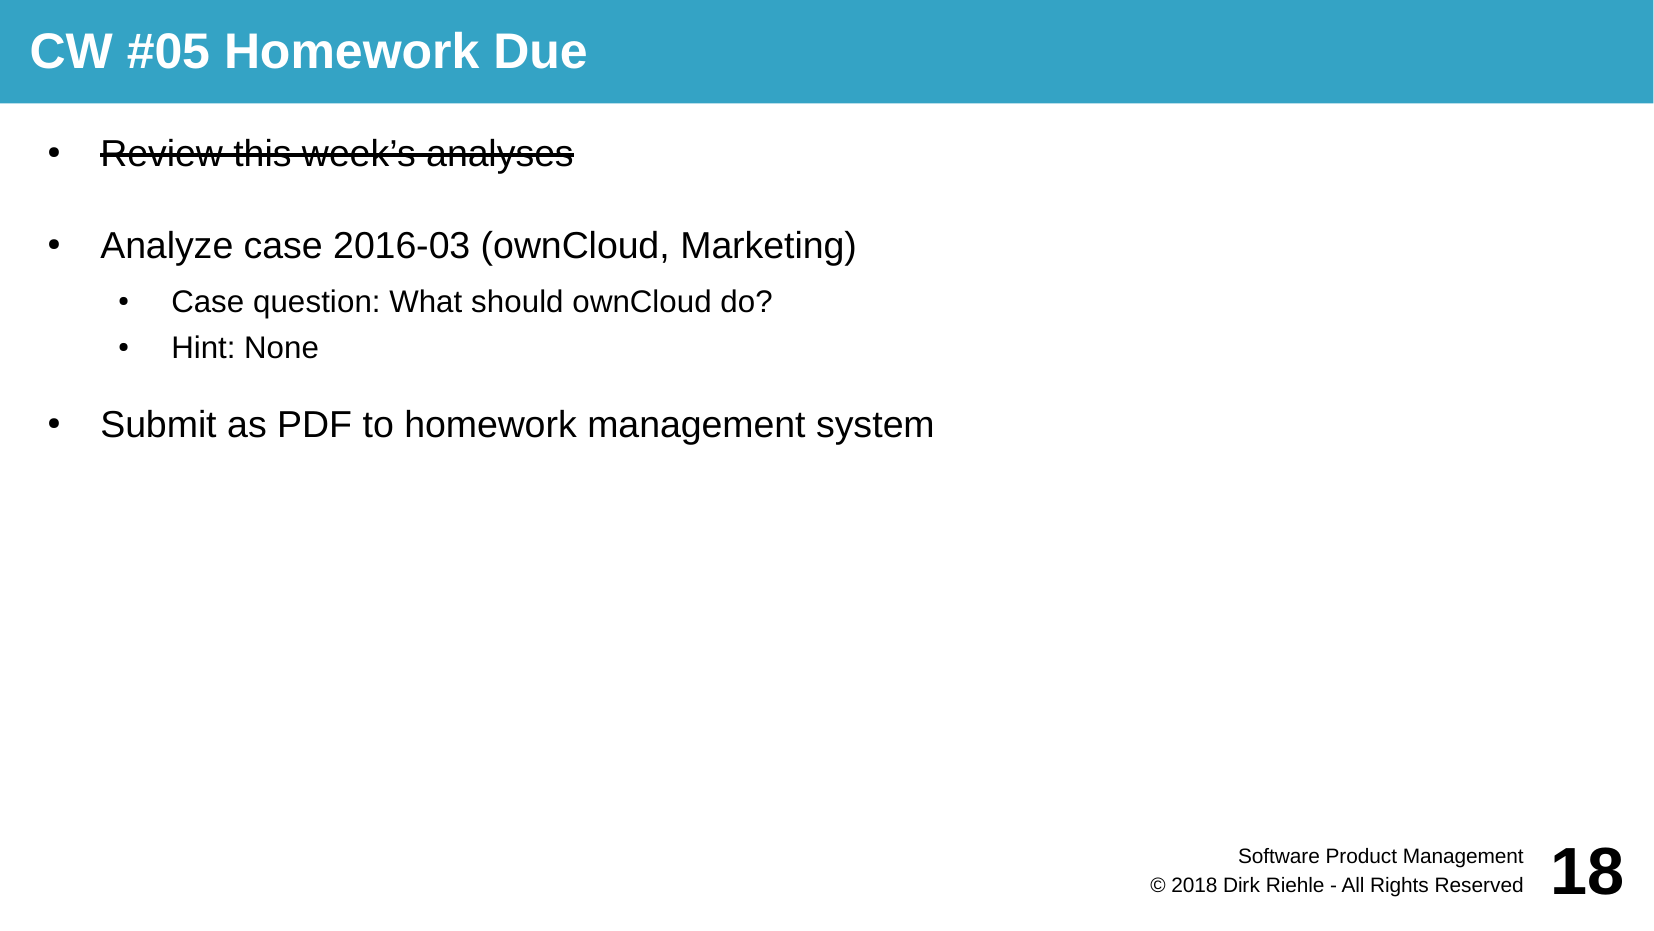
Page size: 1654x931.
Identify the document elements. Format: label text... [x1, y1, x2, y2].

title CW #05 Homework Due [0, 0, 1654, 104]
list Review this week’s analyses Analyze case 2016-03 (ownCloud, Marketing) Case question: What should ownCloud do? Hint: None Submit as PDF to homework management system [29, 132, 1625, 798]
